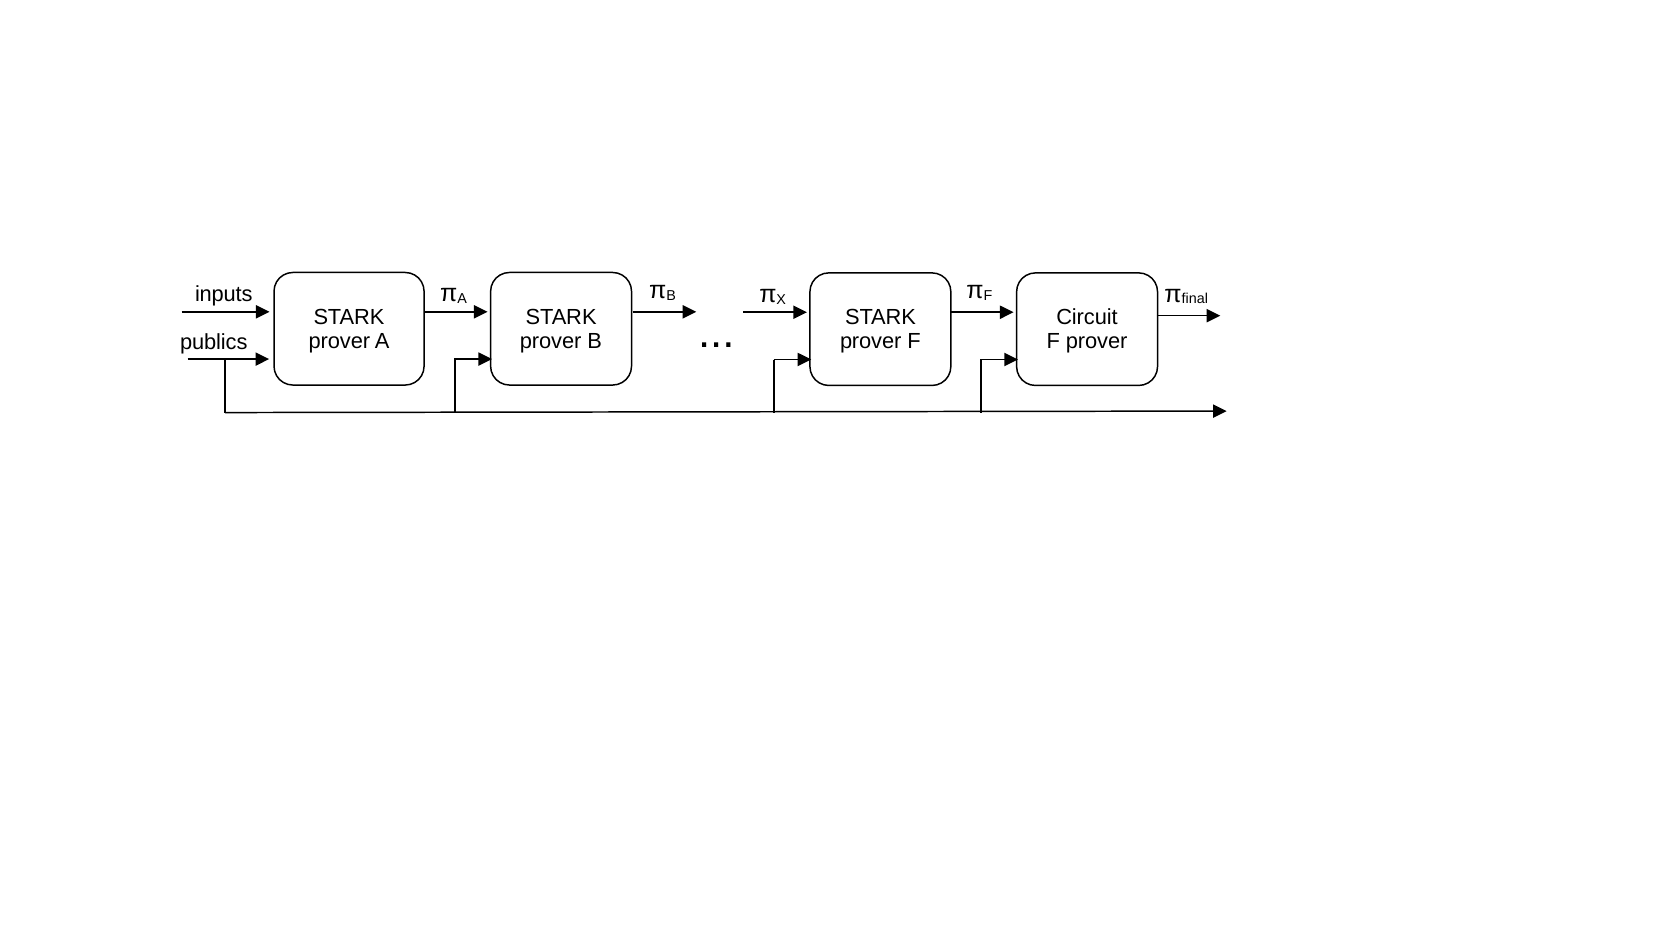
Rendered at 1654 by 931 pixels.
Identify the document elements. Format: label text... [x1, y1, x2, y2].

text_box STARK prover B [490, 272, 632, 386]
text_box ... [660, 311, 773, 365]
text_box inputs [167, 274, 281, 314]
text_box πB [606, 267, 719, 311]
text_box STARK prover A [274, 272, 425, 386]
text_box πfinal [1130, 271, 1243, 315]
text_box πF [923, 268, 1036, 312]
text_box πA [397, 271, 510, 315]
text_box STARK prover F [809, 272, 951, 386]
text_box πX [716, 272, 830, 315]
text_box publics [157, 322, 271, 362]
text_box Circuit F prover [1016, 272, 1158, 386]
